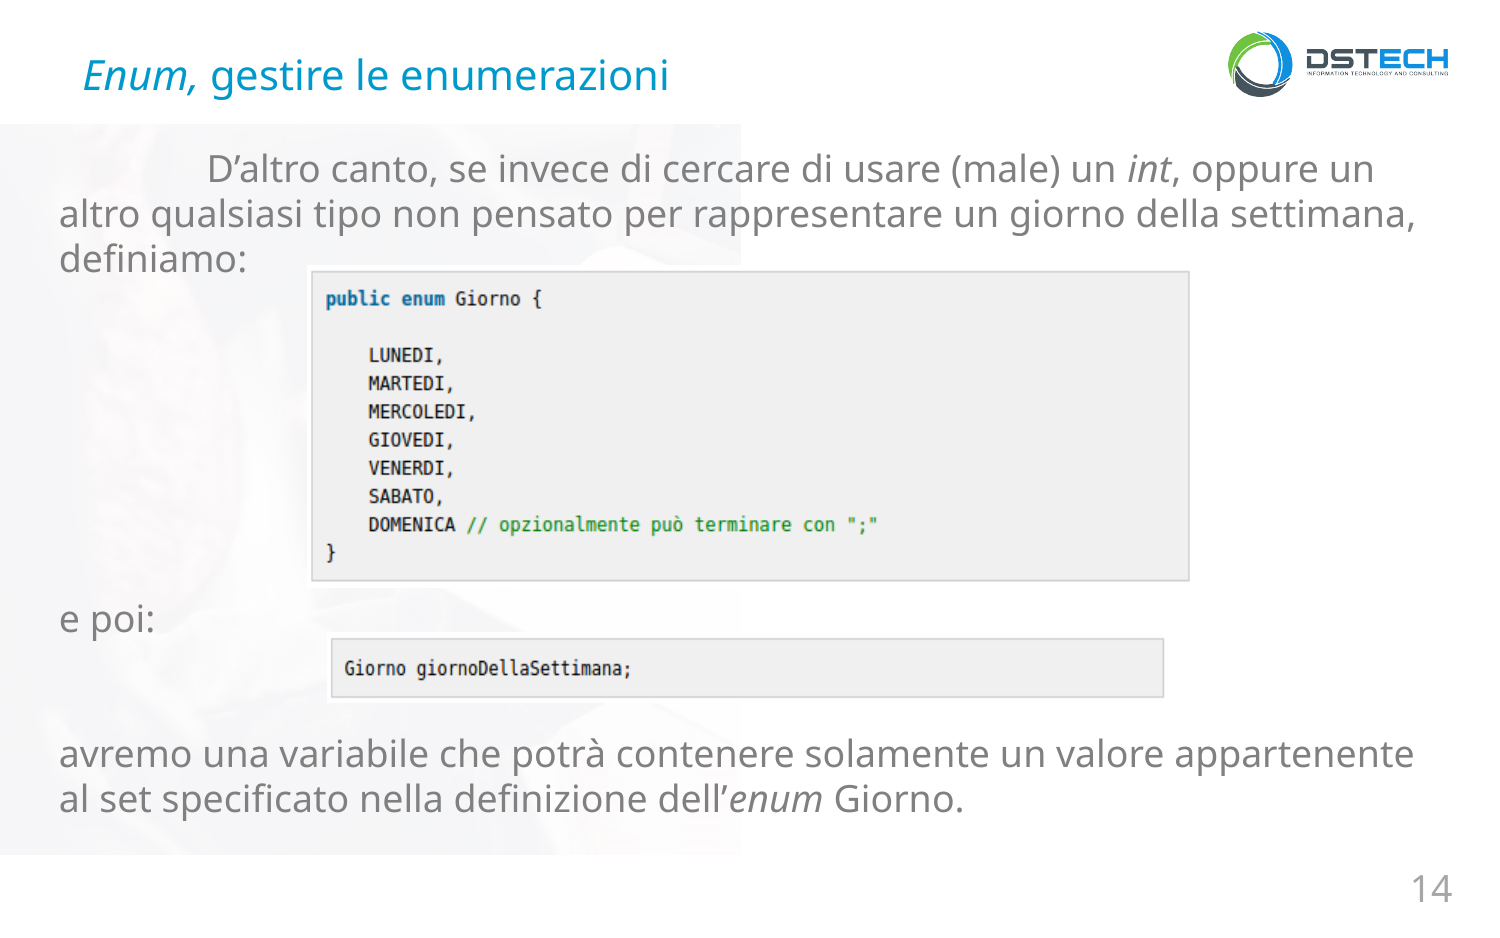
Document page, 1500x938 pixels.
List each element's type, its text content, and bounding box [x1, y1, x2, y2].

picture [0, 124, 741, 855]
text_box 14 [1381, 864, 1460, 910]
text_box Enum, gestire le enumerazioni [67, 41, 1034, 107]
picture [327, 632, 1170, 703]
text_box D’altro canto, se invece di cercare di usare (male) un int, oppure un altro qualsiasi tipo non pensato per rappresentare un giorno della settimana, definiamo: e poi: avremo una variabile che potrà contenere solamente un valore appartenente al set specificato nella definizione dell’enum Giorno. [59, 145, 1453, 871]
text_box [741, 124, 1497, 869]
picture [1228, 31, 1448, 97]
picture [307, 265, 1196, 589]
